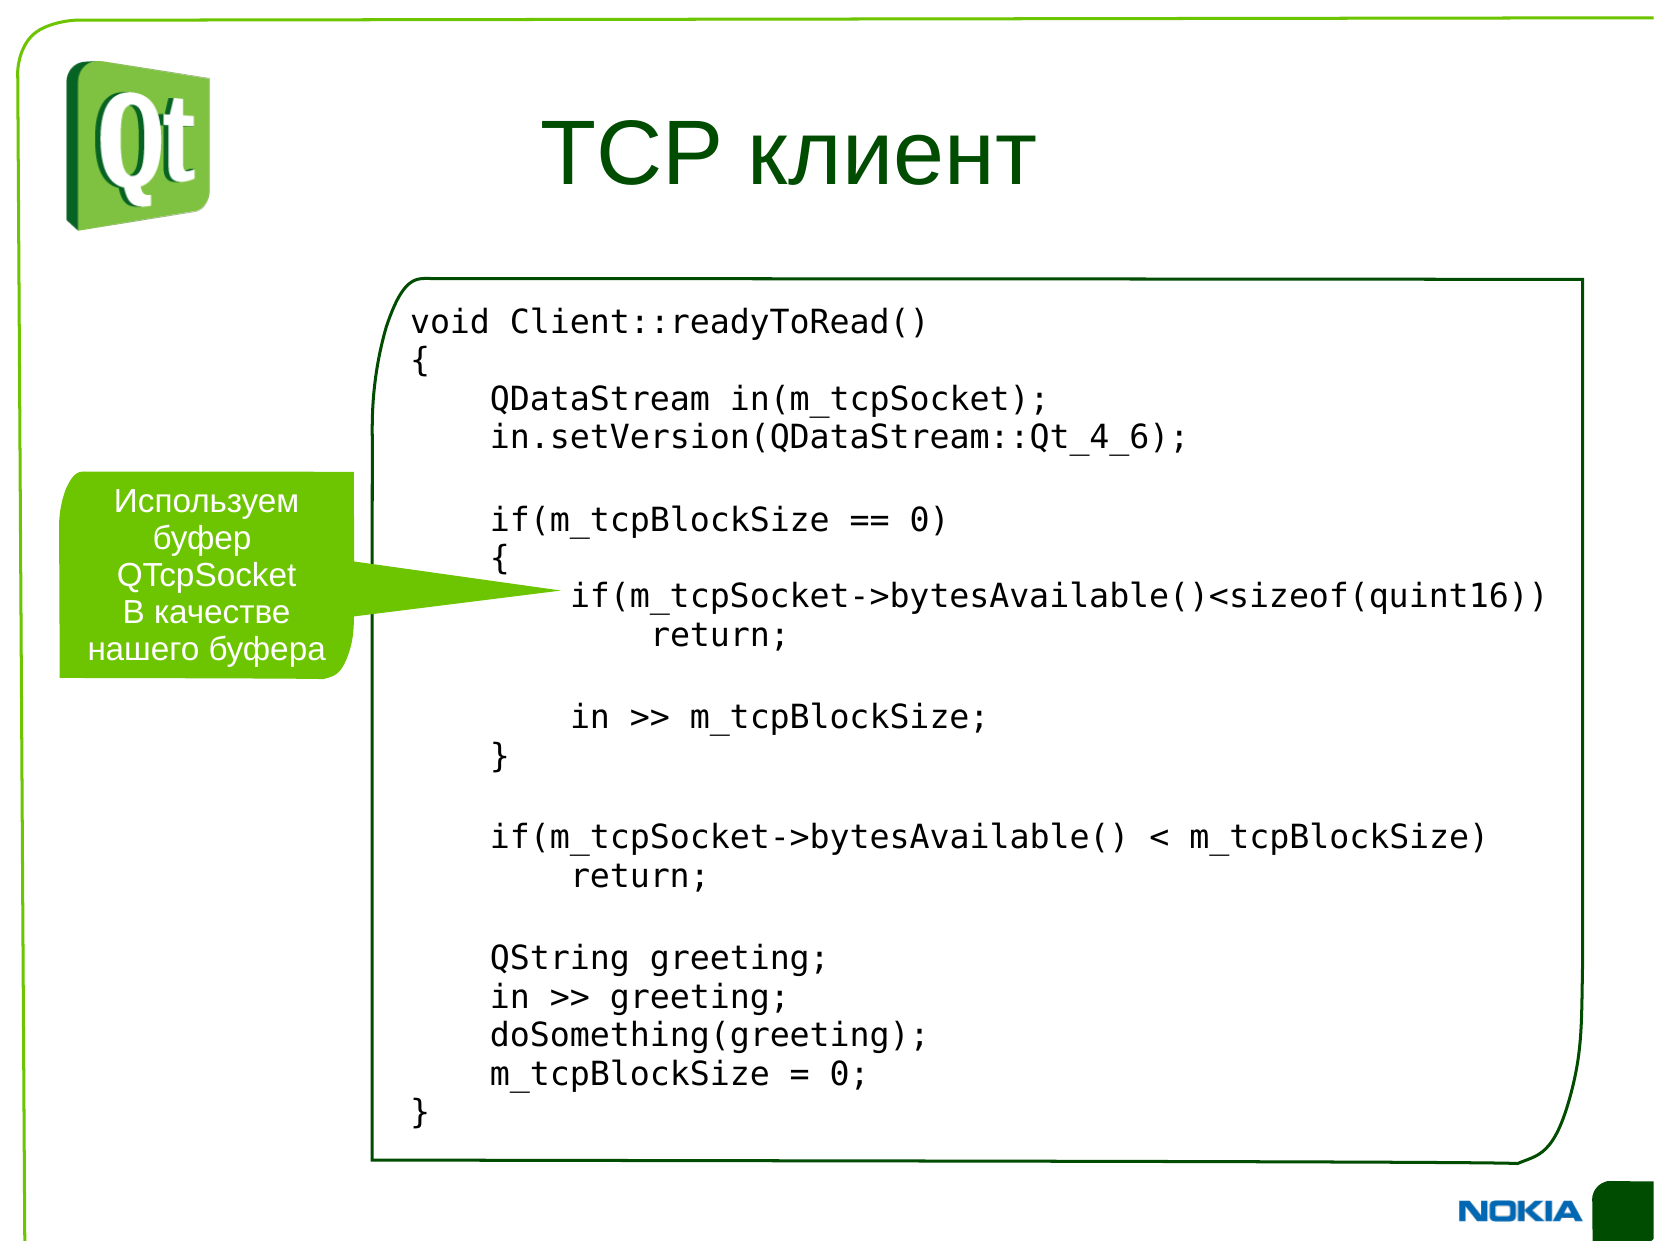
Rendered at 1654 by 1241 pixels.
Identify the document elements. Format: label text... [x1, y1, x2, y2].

picture [66, 61, 210, 231]
text_box void Client::readyToRead() { QDataStream in(m_tcpSocket); in.setVersion(QDataStream::Qt_4_6); if(m_tcpBlockSize == 0) { if(m_tcpSocket->bytesAvailable()<sizeof(quint16)) return; in >> m_tcpBlockSize; } if(m_tcpSocket->bytesAvailable() < m_tcpBlockSize) return; QString greeting; in >> greeting; doSomething(greeting); m_tcpBlockSize = 0; } [395, 295, 1565, 1139]
text_box [324, 561, 562, 621]
text_box Используем буфер QTcpSocket В качестве нашего буфера [59, 471, 355, 680]
title TCP клиент [251, 49, 1327, 257]
picture [1459, 1200, 1583, 1222]
